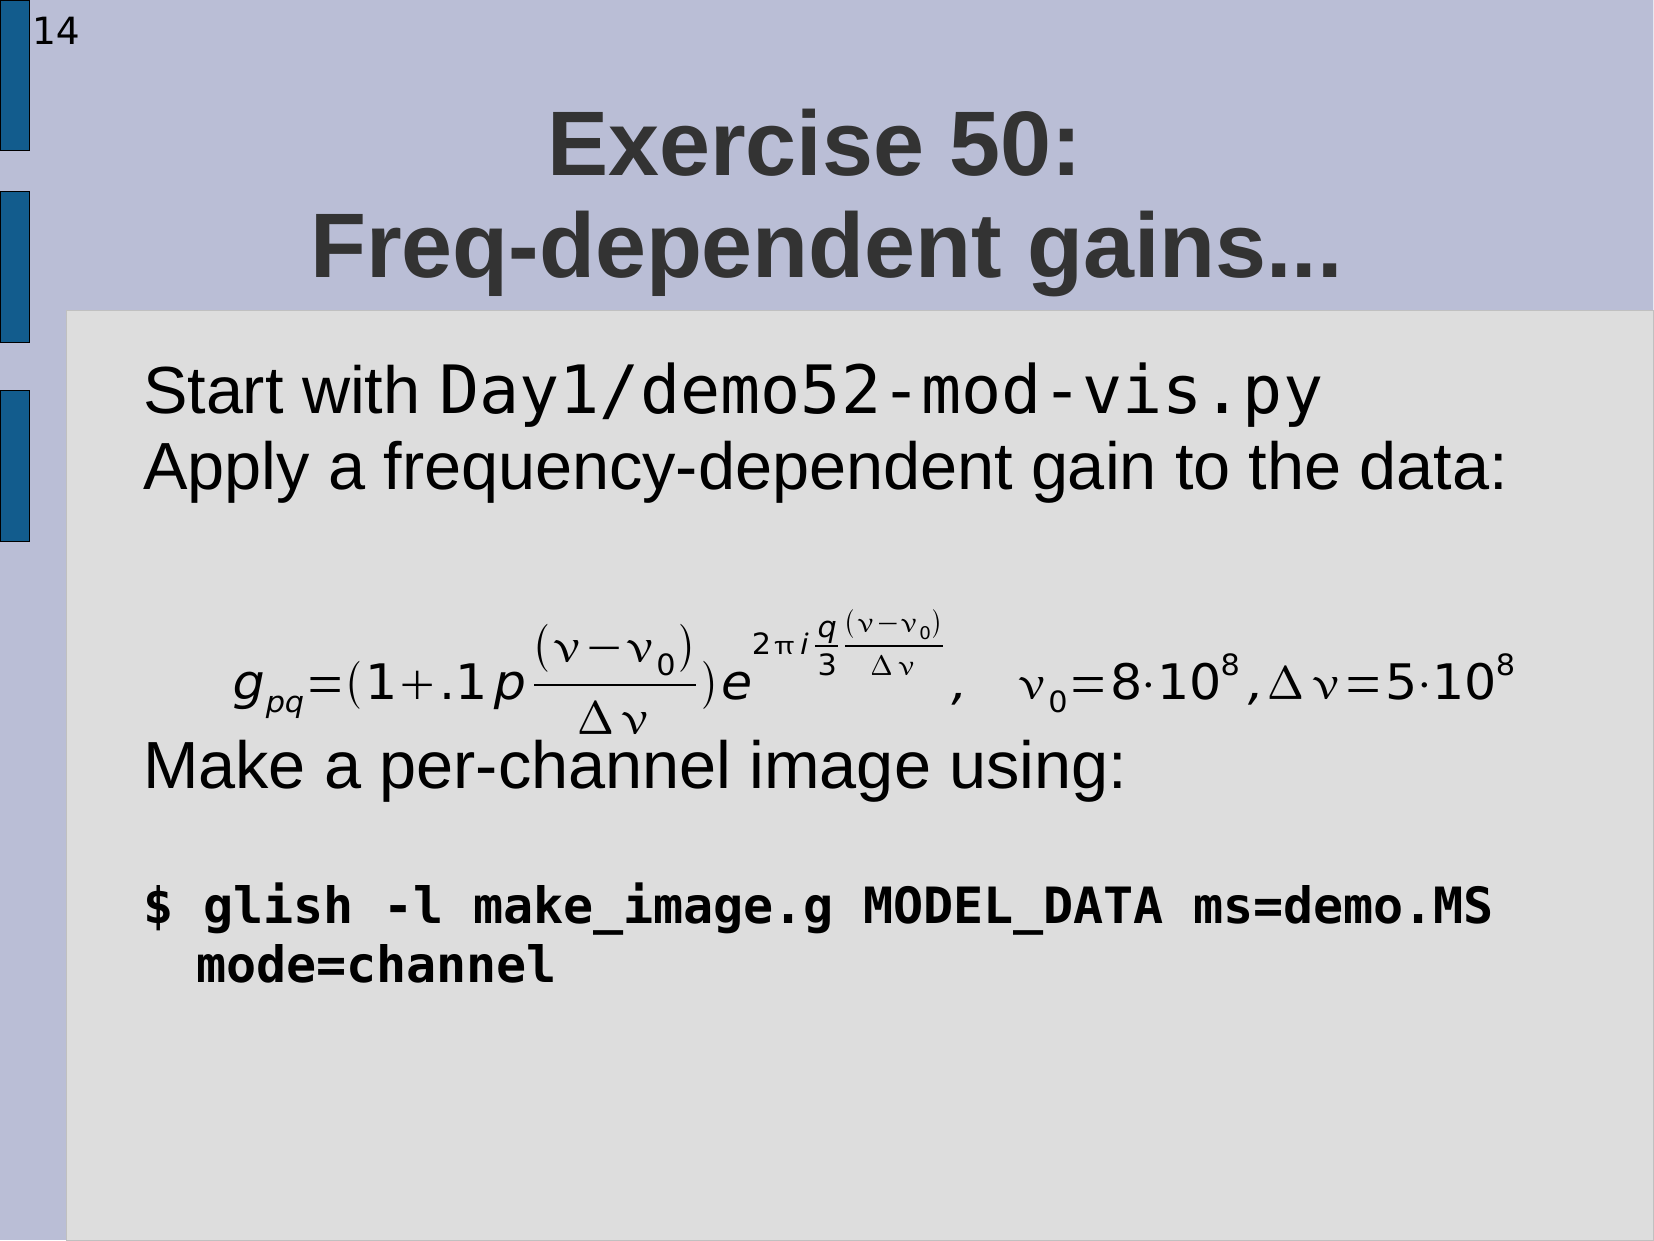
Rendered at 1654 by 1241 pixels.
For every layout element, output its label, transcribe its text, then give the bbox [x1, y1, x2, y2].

text_box 14 [19, 2, 254, 76]
chart [225, 604, 1522, 751]
title Exercise 50: Freq-dependent gains... [121, 87, 1534, 302]
list Start with Day1/demo52-mod-vis.py Apply a frequency-dependent gain to the data: Make a per-channel image using: $ glish -l make_image.g MODEL_DATA ms=demo.MS mode=channel [125, 351, 1538, 1090]
